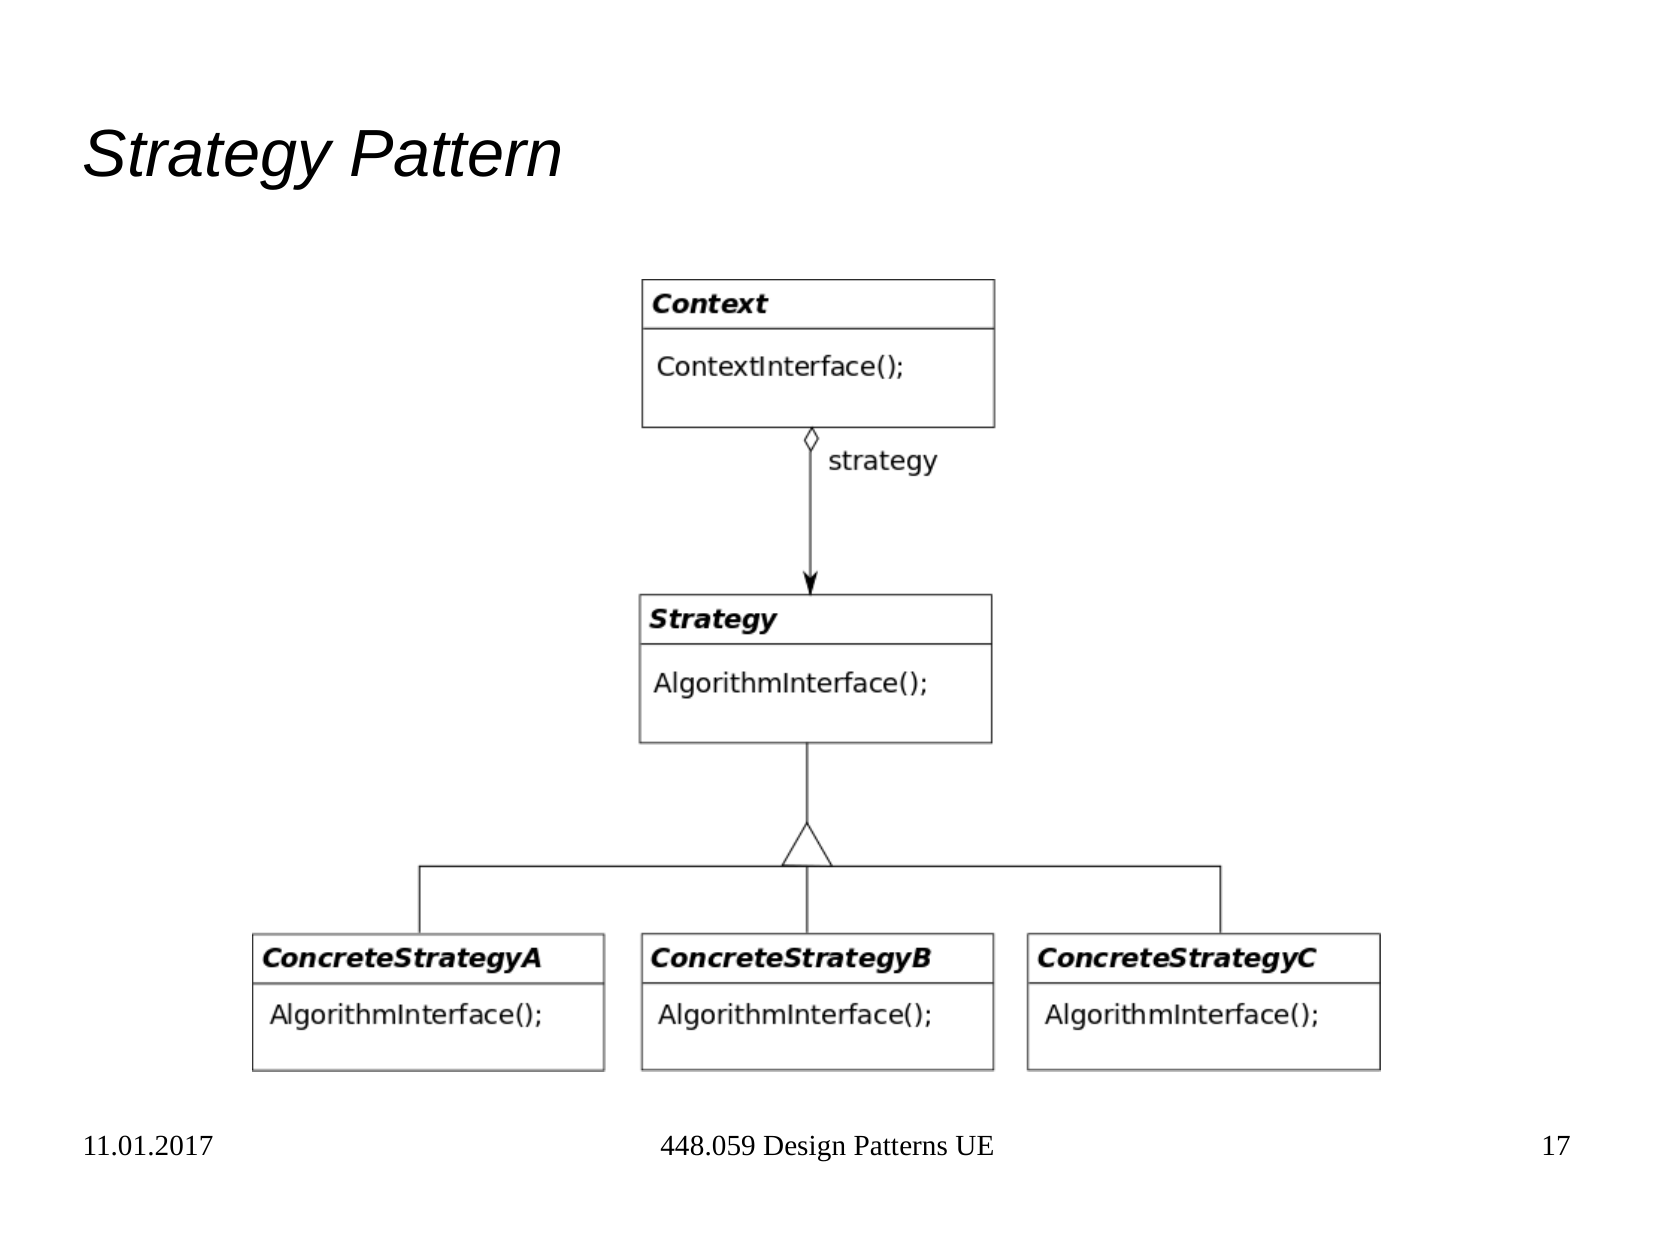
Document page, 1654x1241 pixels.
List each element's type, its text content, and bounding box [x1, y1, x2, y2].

title Strategy Pattern [82, 49, 1571, 257]
picture [252, 279, 1381, 1072]
